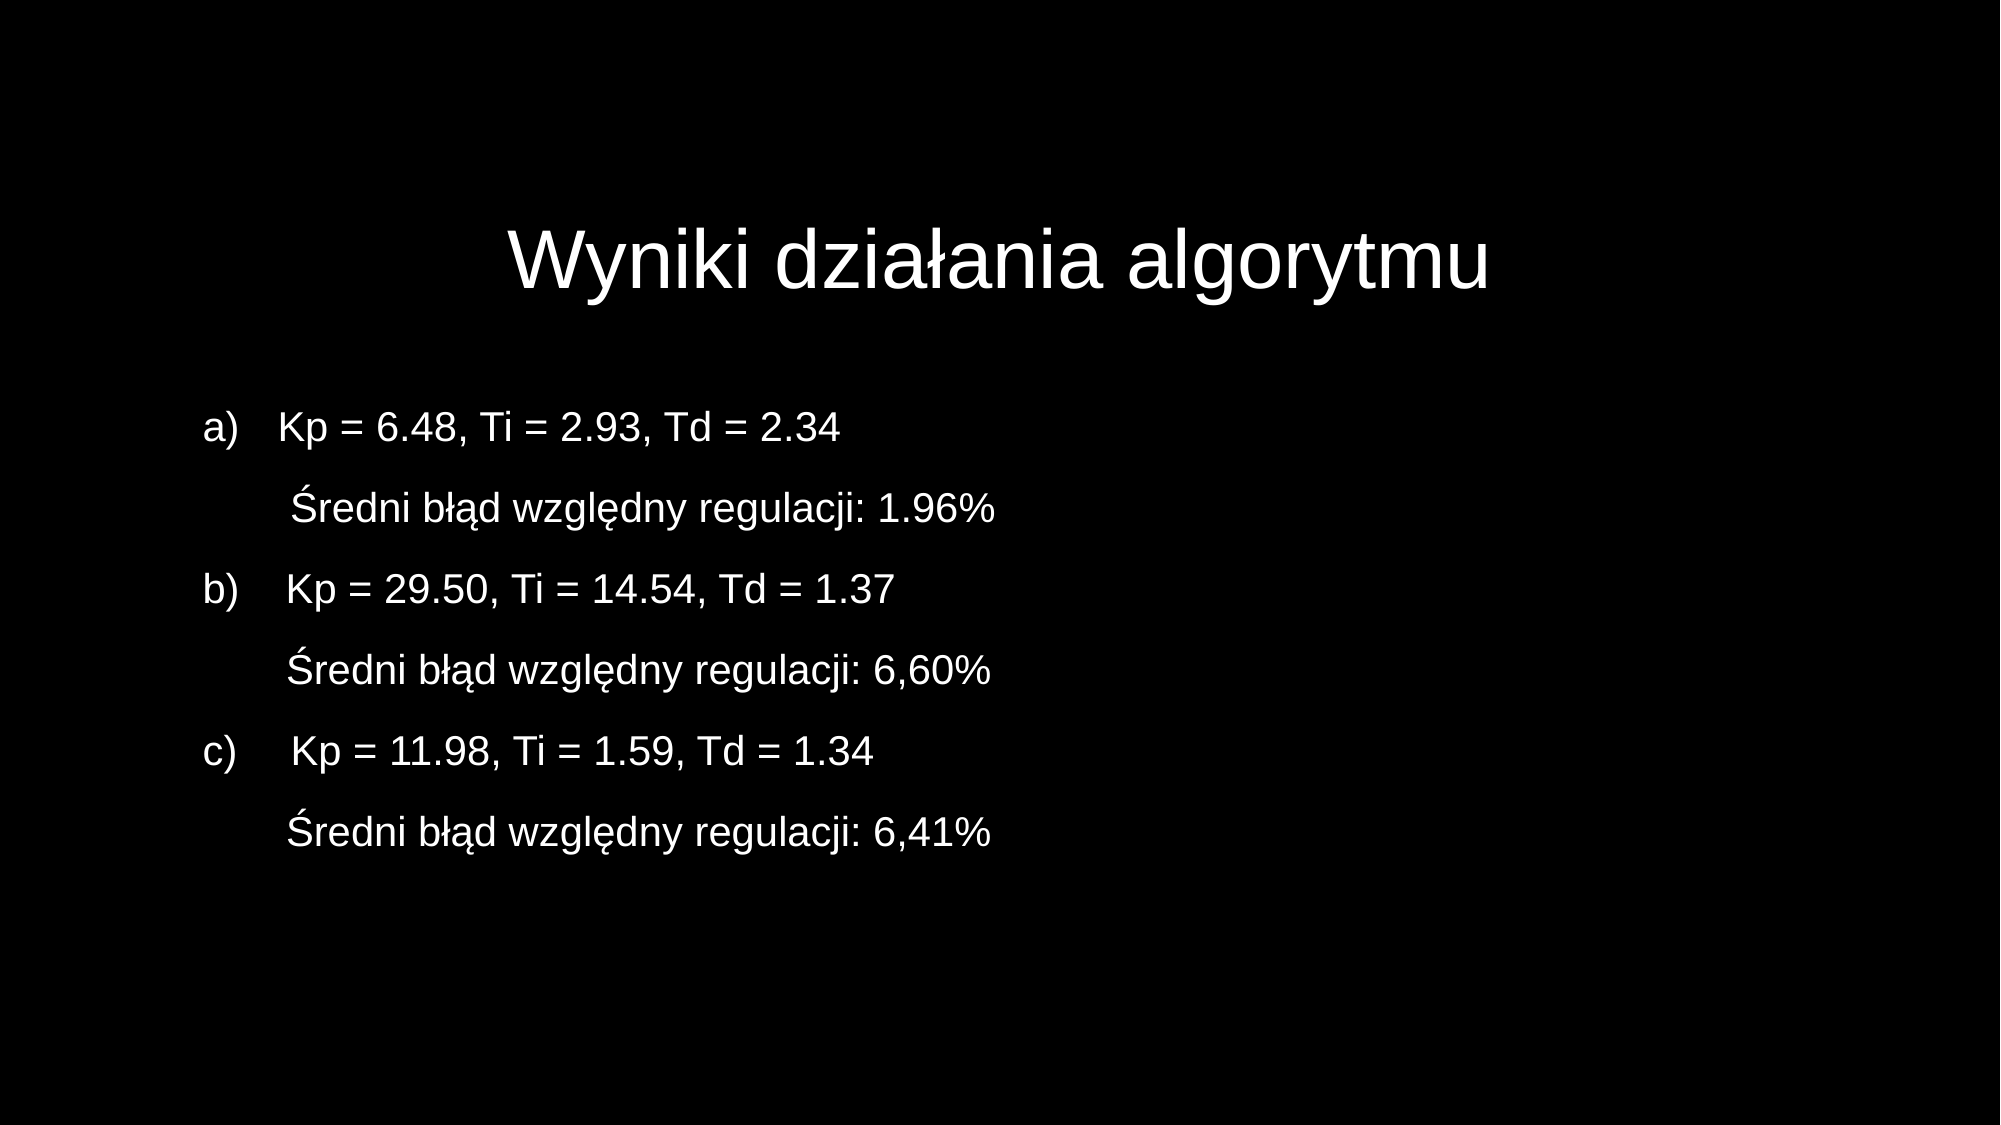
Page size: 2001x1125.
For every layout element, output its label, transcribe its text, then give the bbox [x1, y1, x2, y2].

list Kp = 6.48, Ti = 2.93, Td = 2.34 Średni błąd względny regulacji: 1.96% b) Kp = 29.50, Ti = 14.54, Td = 1.37 Średni błąd względny regulacji: 6,60% c) Kp = 11.98, Ti = 1.59, Td = 1.34 Średni błąd względny regulacji: 6,41% [187, 382, 1813, 968]
title Wyniki działania algorytmu [187, 143, 1813, 367]
